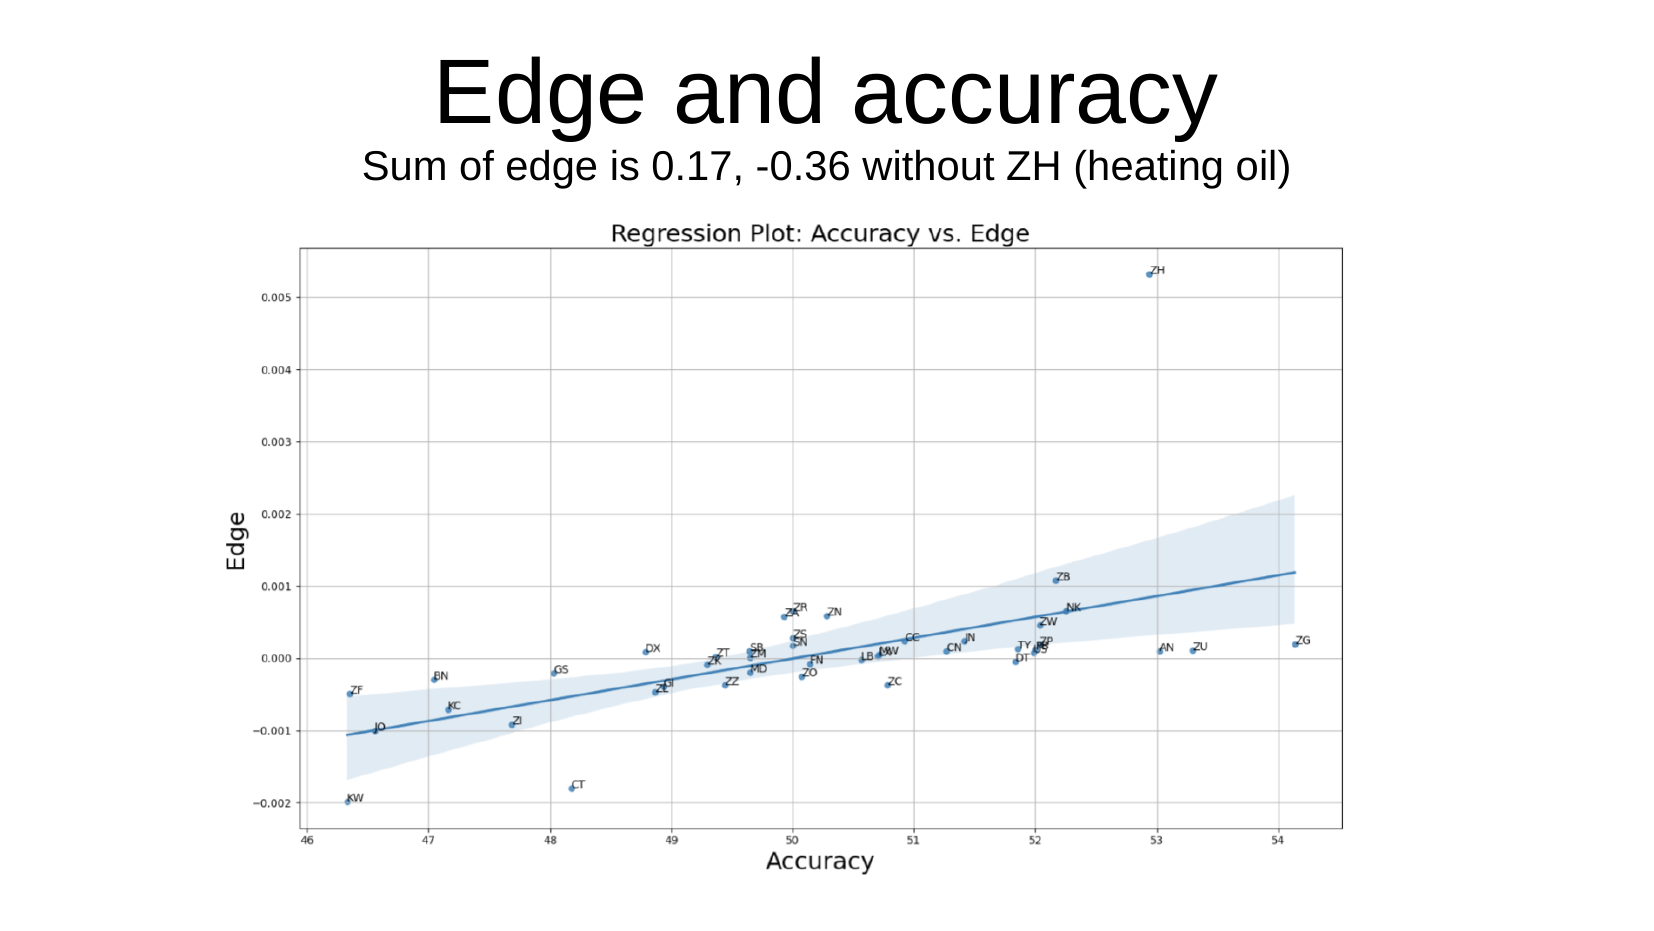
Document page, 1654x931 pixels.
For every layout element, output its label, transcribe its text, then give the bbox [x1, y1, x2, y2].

picture [220, 206, 1359, 882]
title Edge and accuracy Sum of edge is 0.17, -0.36 without ZH (heating oil) [82, 37, 1571, 193]
